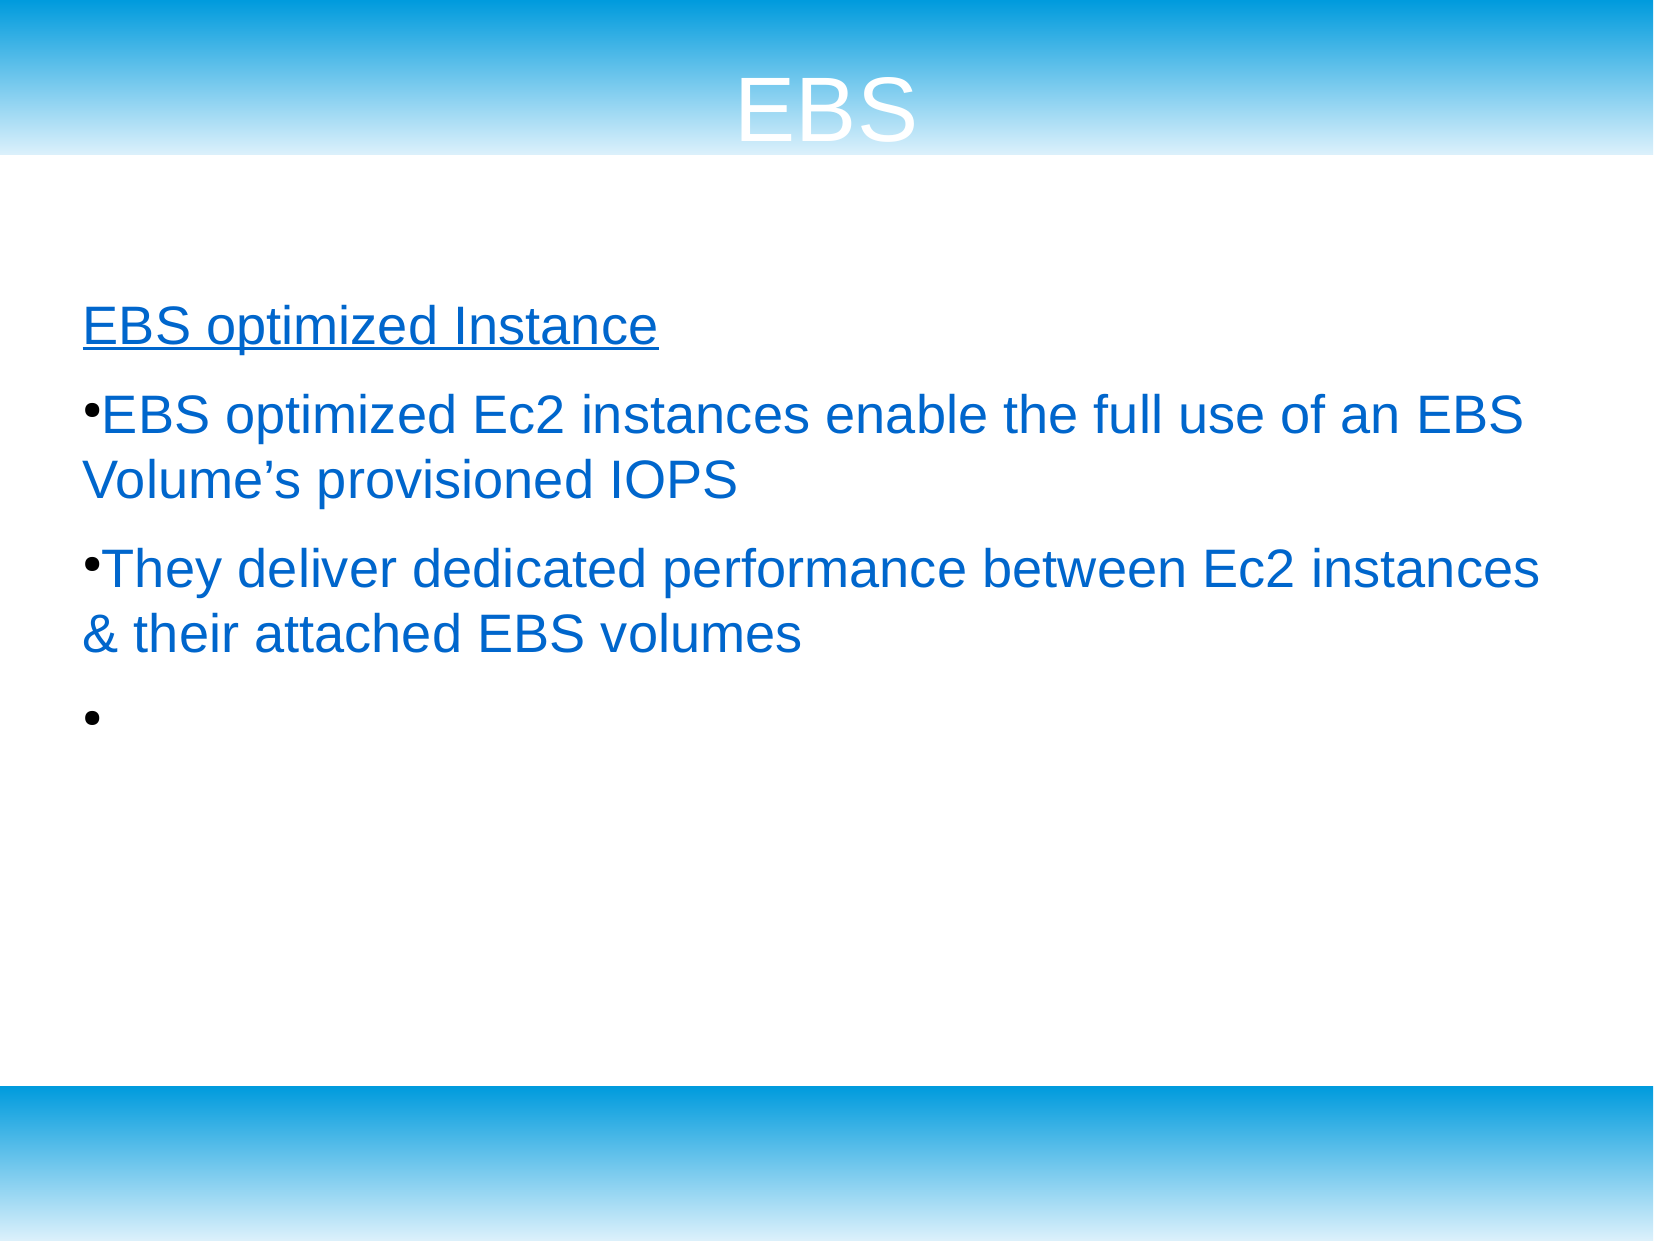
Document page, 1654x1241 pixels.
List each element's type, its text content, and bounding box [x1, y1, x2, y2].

title EBS [82, 49, 1571, 155]
list EBS optimized Instance EBS optimized Ec2 instances enable the full use of an EBS Volume’s provisioned IOPS They deliver dedicated performance between Ec2 instances & their attached EBS volumes [82, 290, 1571, 1010]
